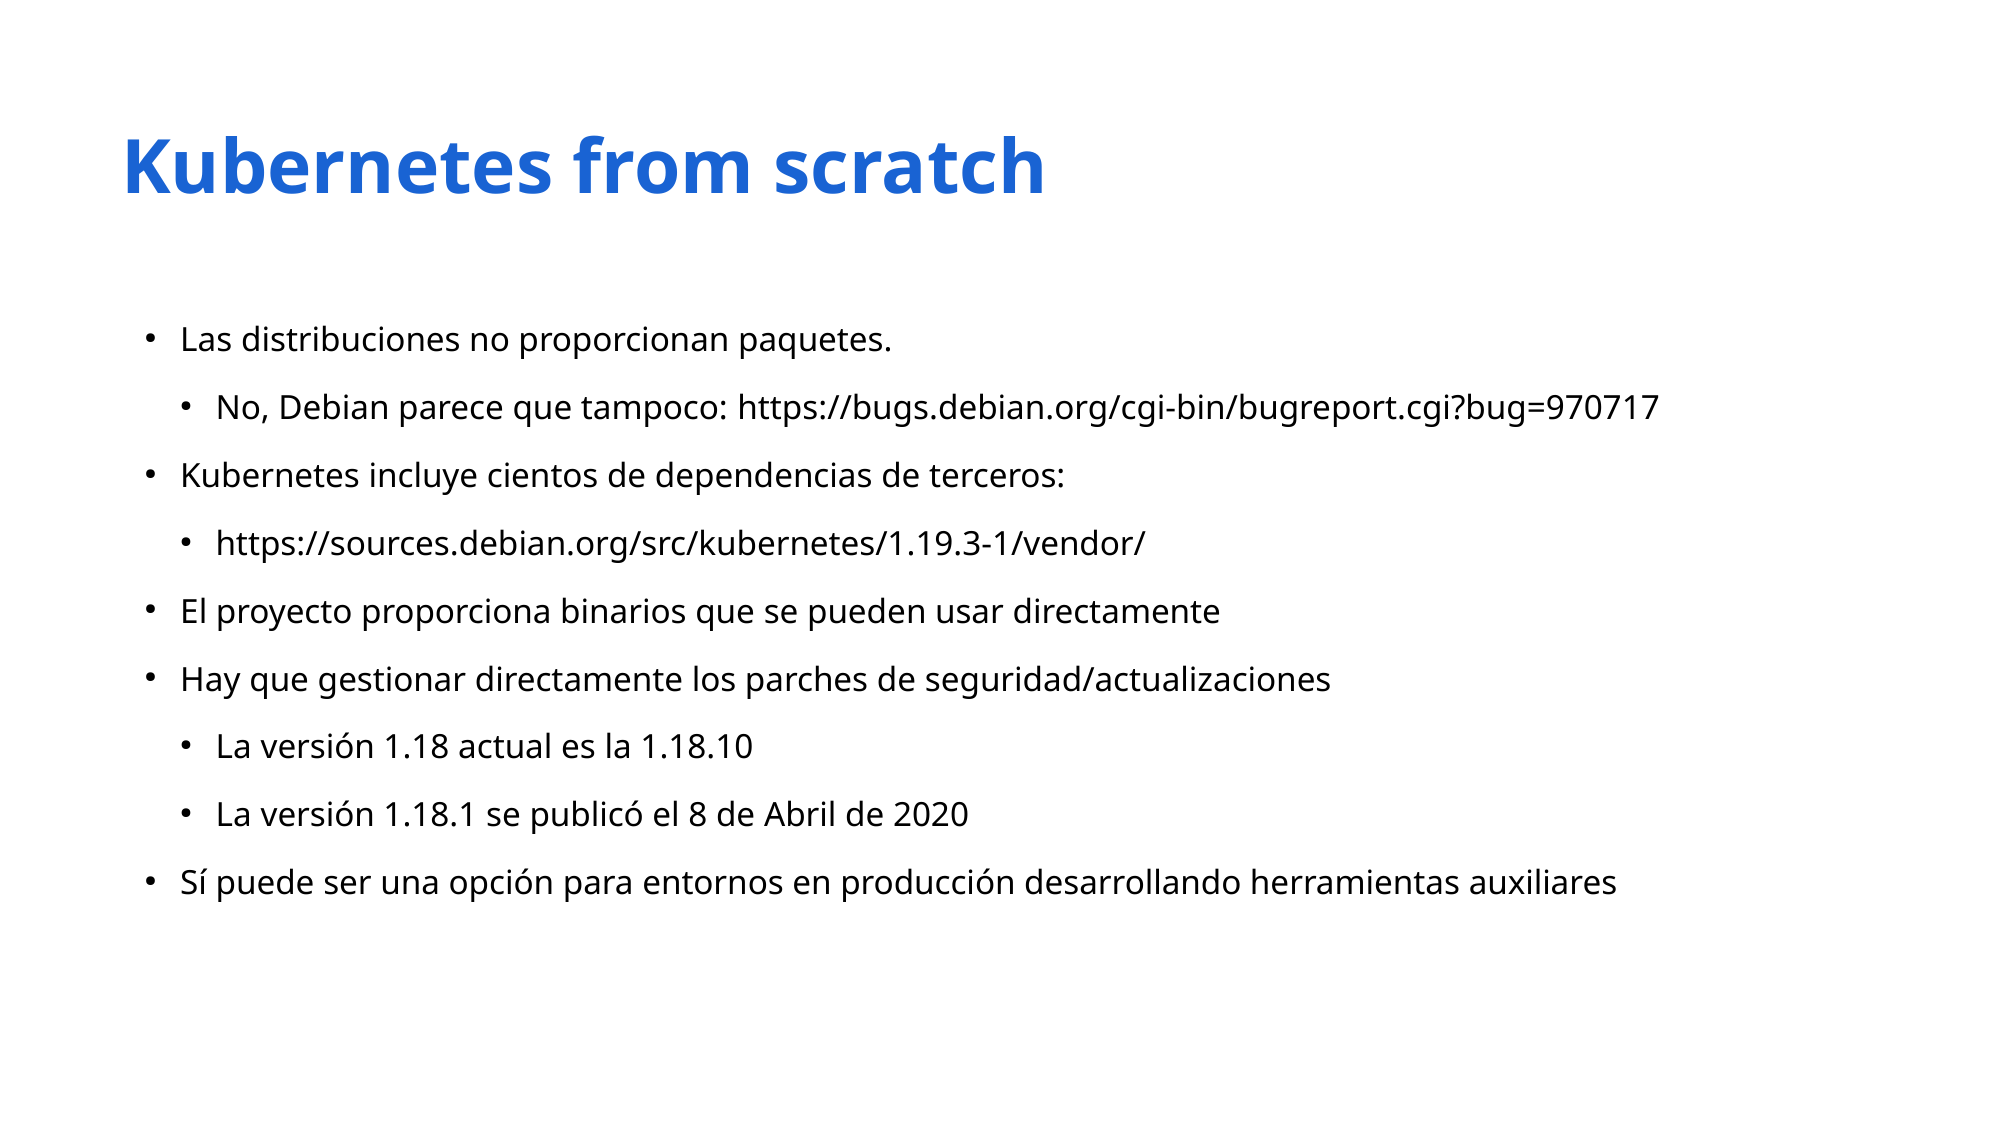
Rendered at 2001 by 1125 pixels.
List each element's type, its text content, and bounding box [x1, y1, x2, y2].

text_box Kubernetes from scratch [106, 106, 1878, 293]
text_box Las distribuciones no proporcionan paquetes. No, Debian parece que tampoco: https://bugs.debian.org/cgi-bin/bugreport.cgi?bug=970717 Kubernetes incluye cientos de dependencias de terceros: https://sources.debian.org/src/kubernetes/1.19.3-1/vendor/ El proyecto proporciona binarios que se pueden usar directamente Hay que gestionar directamente los parches de seguridad/actualizaciones La versión 1.18 actual es la 1.18.10 La versión 1.18.1 se publicó el 8 de Abril de 2020 Sí puede ser una opción para entornos en producción desarrollando herramientas auxiliares [129, 286, 1843, 940]
